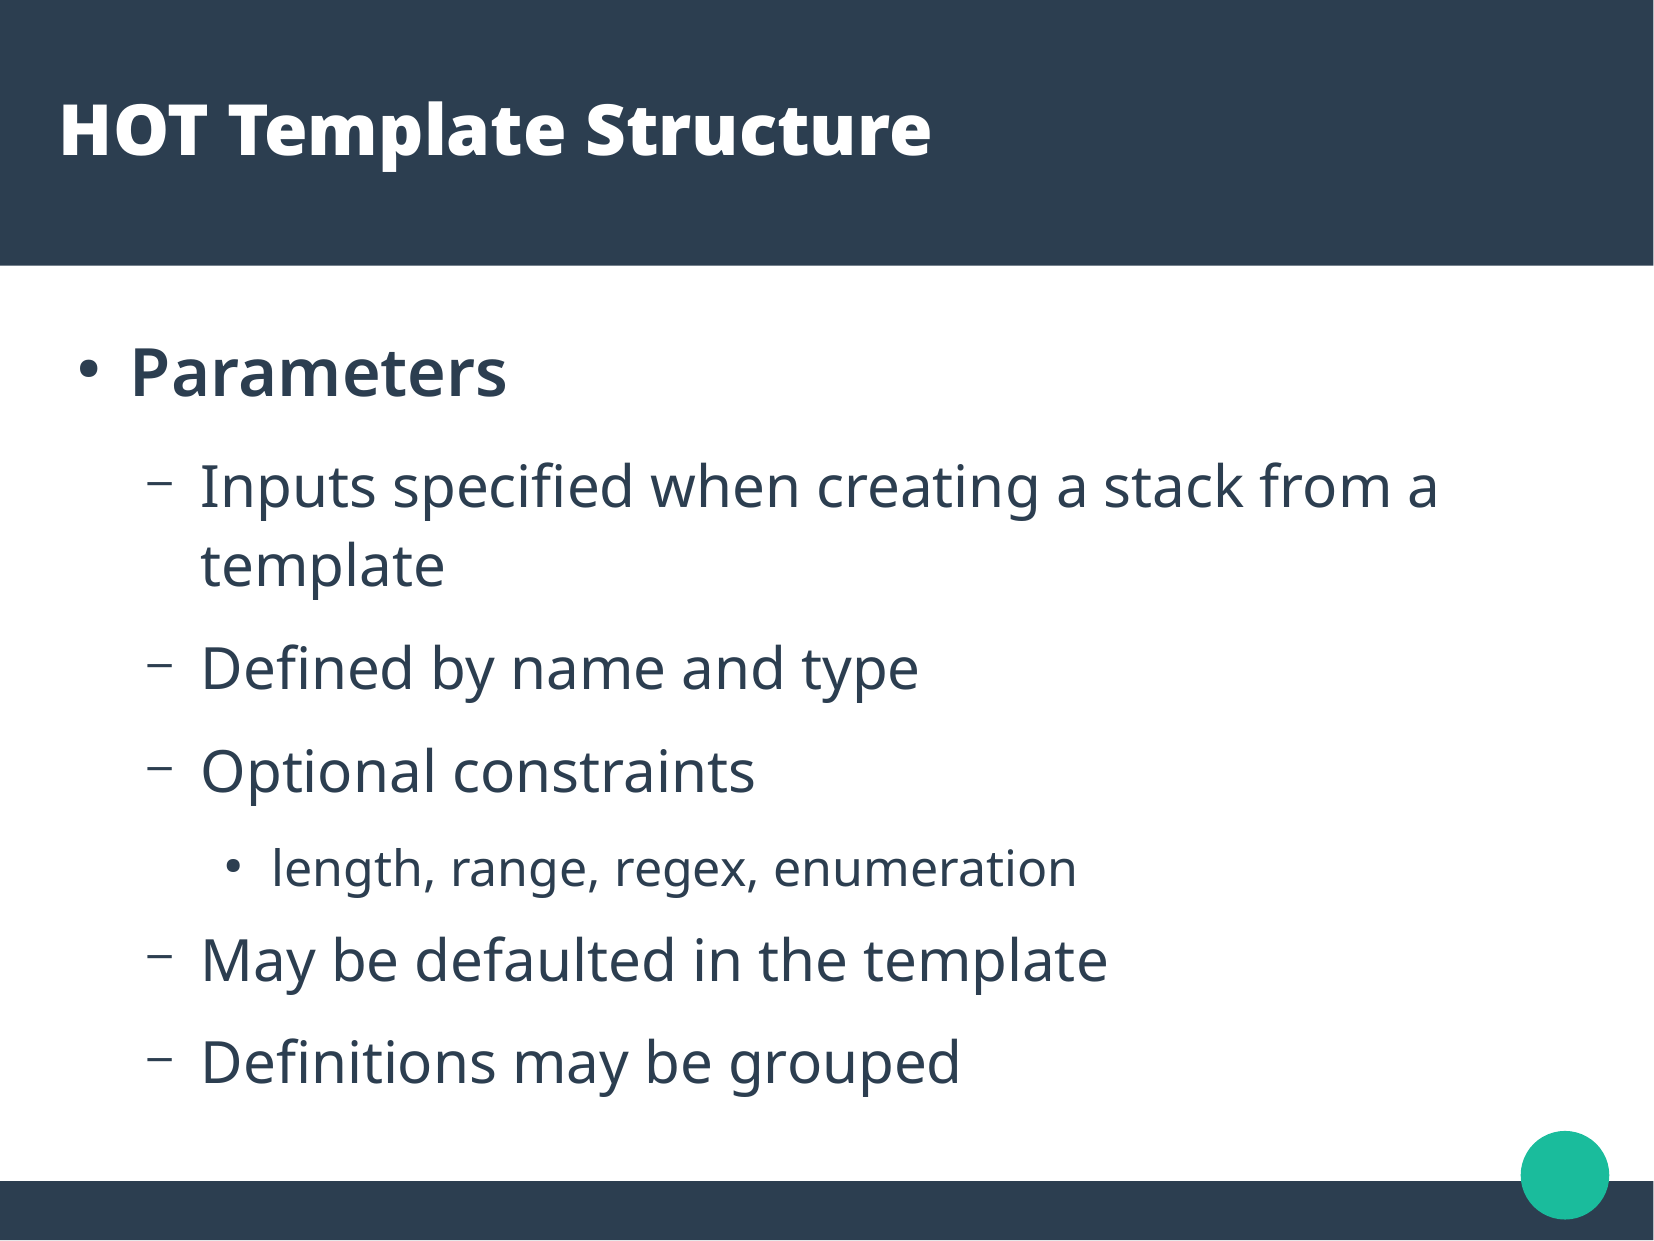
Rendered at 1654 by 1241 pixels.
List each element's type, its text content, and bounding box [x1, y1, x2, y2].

list Parameters Inputs specified when creating a stack from a template Defined by name and type Optional constraints length, range, regex, enumeration May be defaulted in the template Definitions may be grouped [59, 324, 1595, 1152]
title HOT Template Structure [59, 49, 1595, 207]
